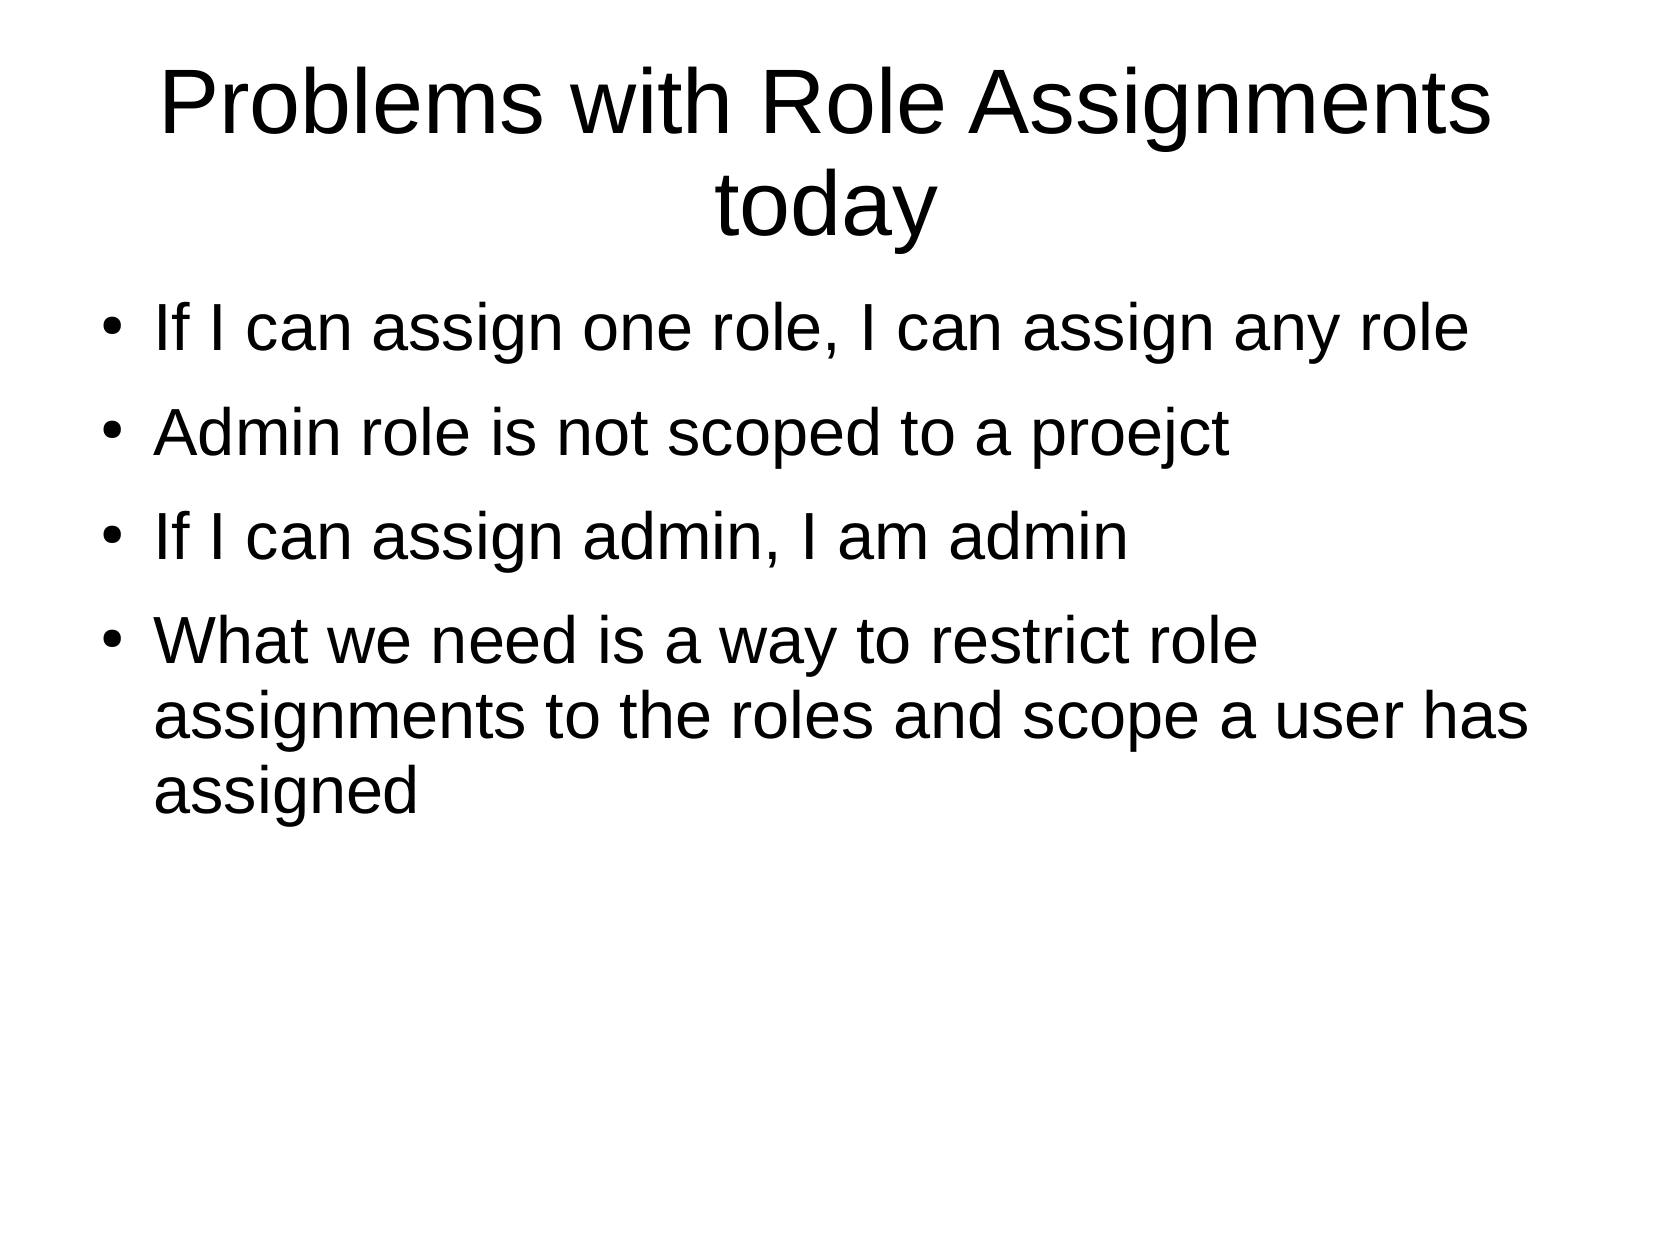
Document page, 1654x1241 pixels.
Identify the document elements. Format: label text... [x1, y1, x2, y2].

list If I can assign one role, I can assign any role Admin role is not scoped to a proejct If I can assign admin, I am admin What we need is a way to restrict role assignments to the roles and scope a user has assigned [82, 290, 1571, 1010]
title Problems with Role Assignments today [82, 49, 1571, 257]
